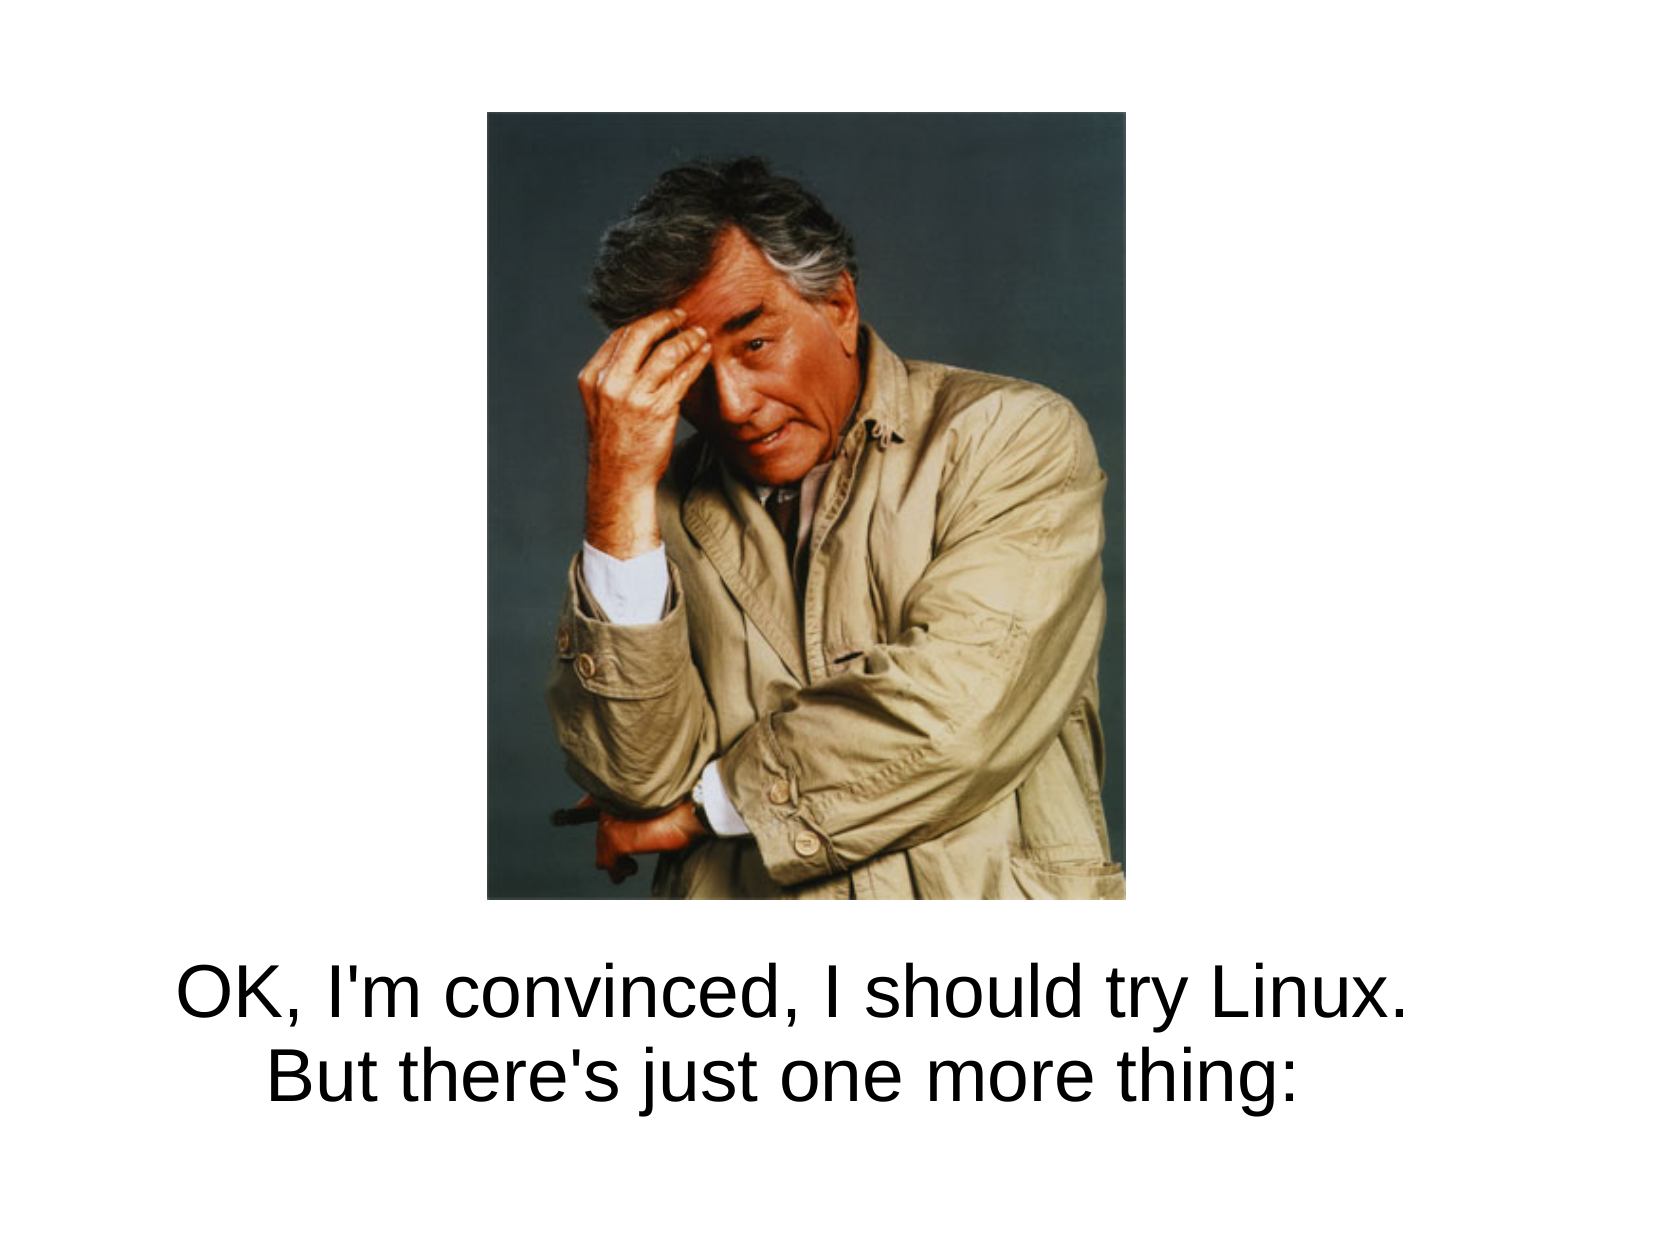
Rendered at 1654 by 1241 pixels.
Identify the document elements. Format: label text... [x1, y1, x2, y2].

picture [487, 112, 1126, 901]
title OK, I'm convinced, I should try Linux. But there's just one more thing: [49, 937, 1538, 1130]
